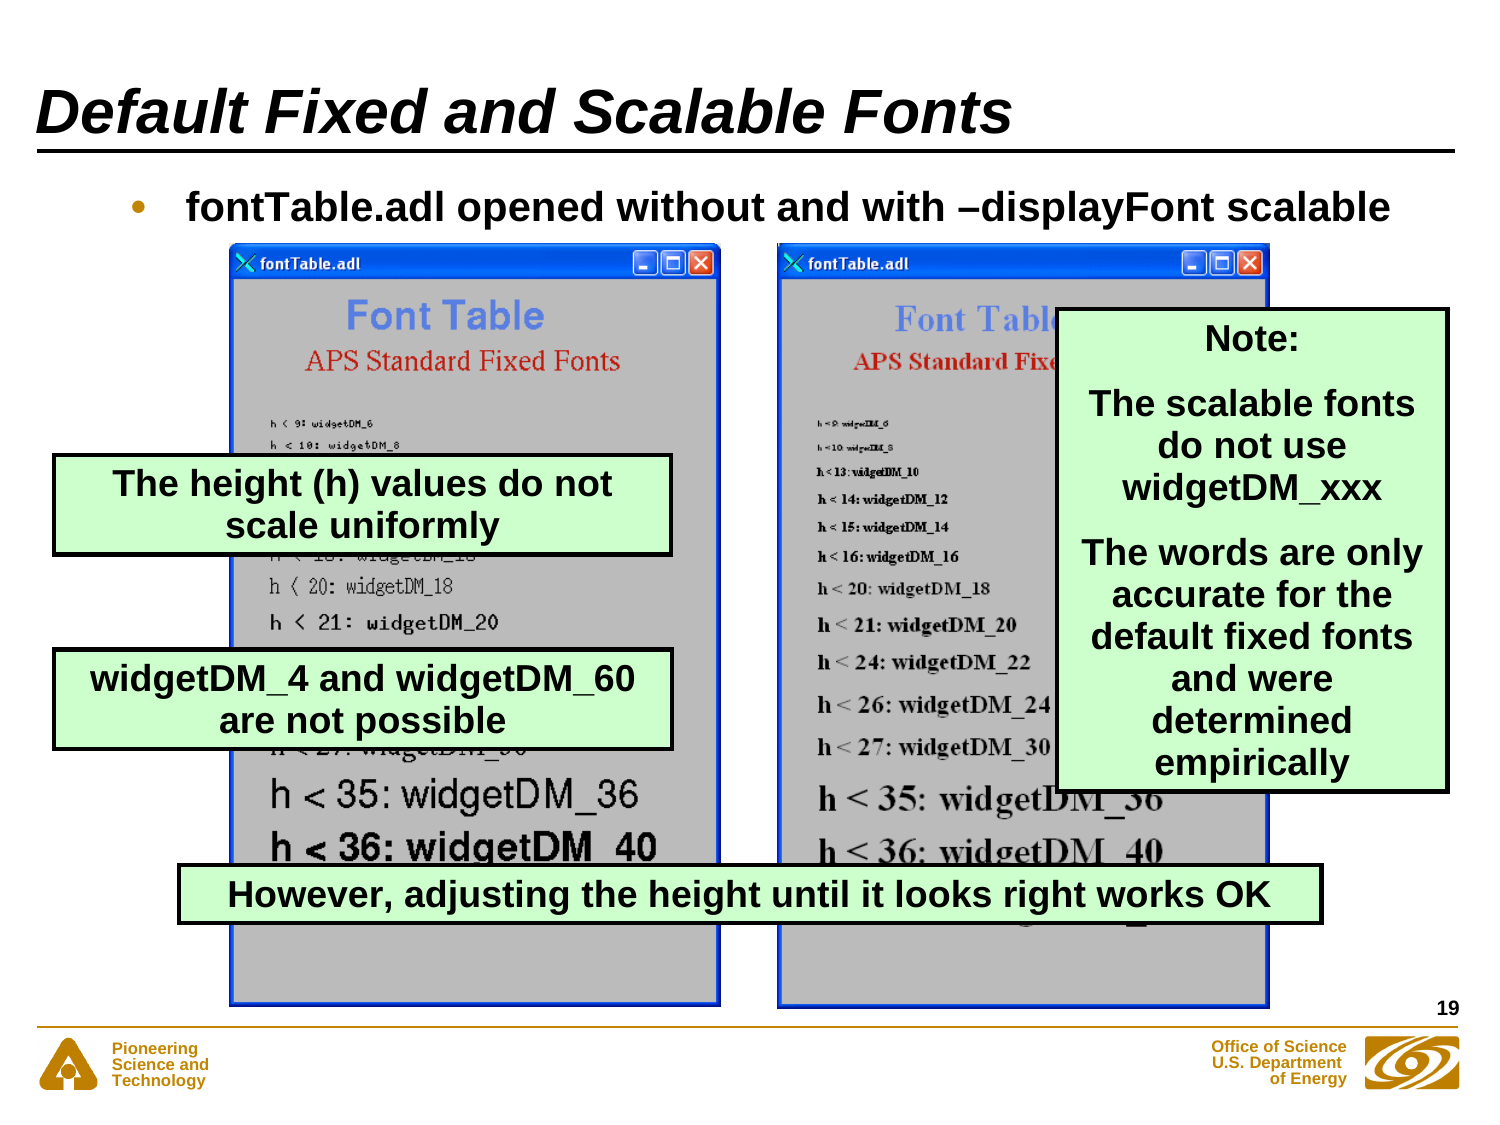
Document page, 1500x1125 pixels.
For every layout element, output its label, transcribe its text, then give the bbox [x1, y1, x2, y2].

text_box Note: The scalable fonts do not use widgetDM_xxx The words are only accurate for the default fixed fonts and were determined empirically [1057, 309, 1448, 792]
picture [1362, 1032, 1463, 1093]
text_box The height (h) values do not scale uniformly [54, 455, 672, 555]
text_box However, adjusting the height until it looks right works OK [178, 865, 1322, 923]
title Default Fixed and Scalable Fonts [21, 75, 1459, 154]
picture [777, 243, 1270, 865]
picture [35, 1034, 101, 1094]
picture [777, 923, 1270, 1009]
picture [229, 243, 721, 865]
text_box widgetDM_4 and widgetDM_60 are not possible [54, 649, 672, 749]
picture [229, 923, 721, 1007]
list fontTable.adl opened without and with –displayFont scalable [114, 175, 1459, 241]
